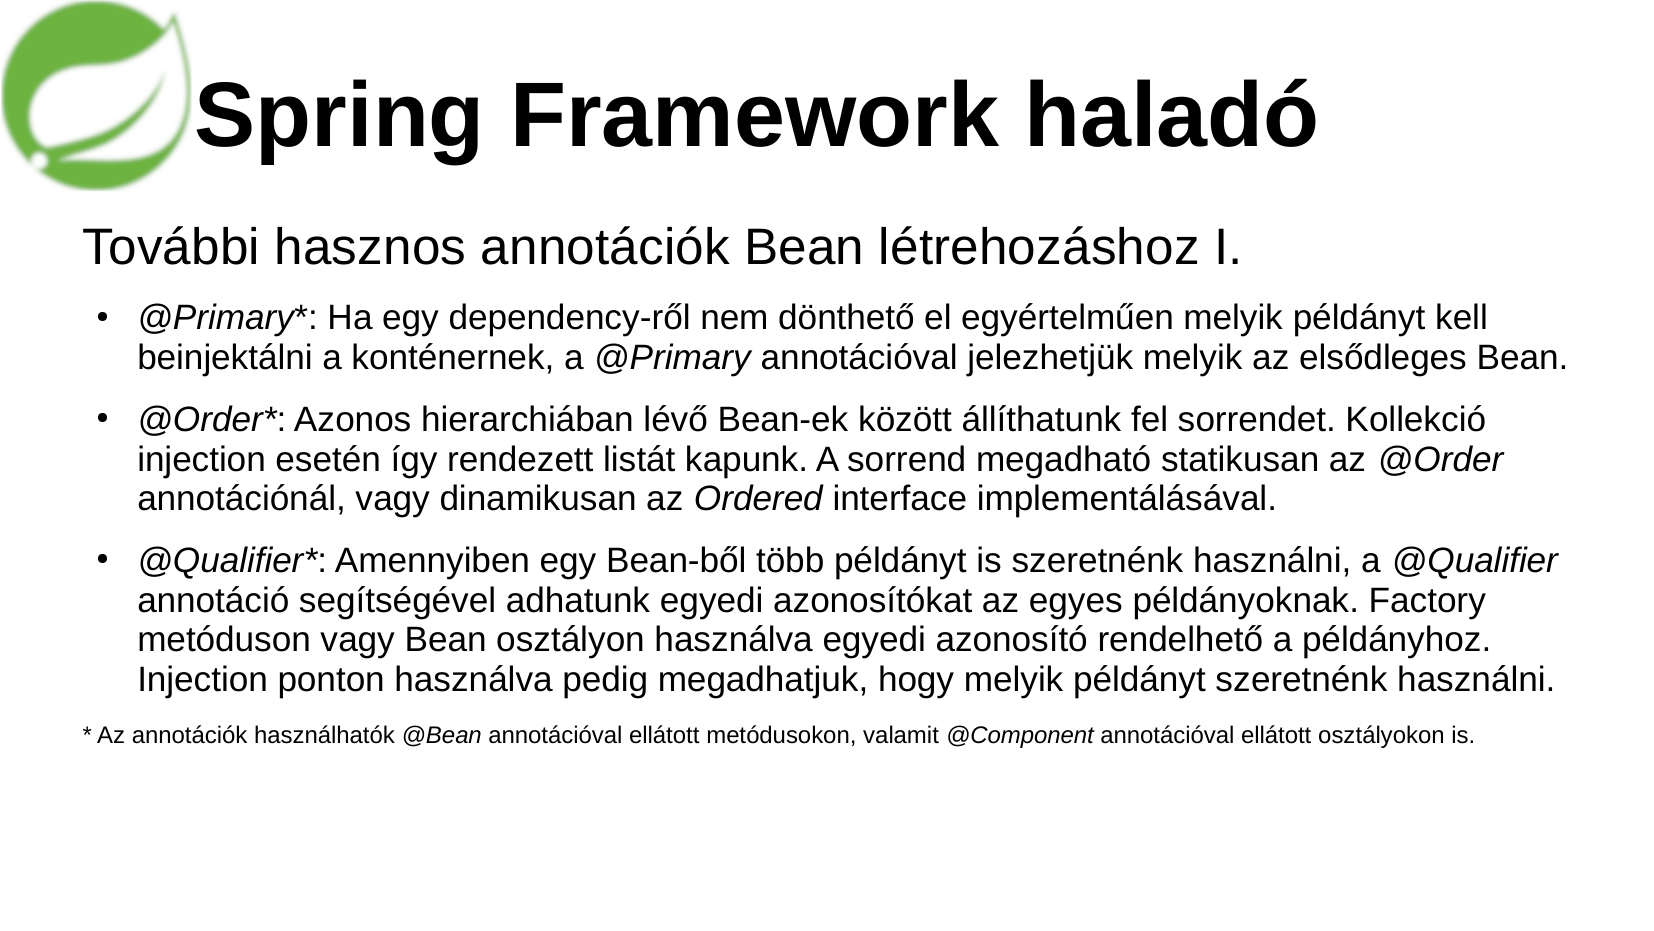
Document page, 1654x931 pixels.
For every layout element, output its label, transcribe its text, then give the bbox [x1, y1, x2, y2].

title Spring Framework haladó [82, 37, 1571, 193]
picture [0, 0, 1654, 931]
list További hasznos annotációk Bean létrehozáshoz I. @Primary*: Ha egy dependency-ről nem dönthető el egyértelműen melyik példányt kell beinjektálni a konténernek, a @Primary annotációval jelezhetjük melyik az elsődleges Bean. @Order*: Azonos hierarchiában lévő Bean-ek között állíthatunk fel sorrendet. Kollekció injection esetén így rendezett listát kapunk. A sorrend megadható statikusan az @Order annotációnál, vagy dinamikusan az Ordered interface implementálásával. @Qualifier*: Amennyiben egy Bean-ből több példányt is szeretnénk használni, a @Qualifier annotáció segítségével adhatunk egyedi azonosítókat az egyes példányoknak. Factory metóduson vagy Bean osztályon használva egyedi azonosító rendelhető a példányhoz. Injection ponton használva pedig megadhatjuk, hogy melyik példányt szeretnénk használni. * Az annotációk használhatók @Bean annotációval ellátott metódusokon, valamit @Component annotációval ellátott osztályokon is. [82, 217, 1571, 758]
